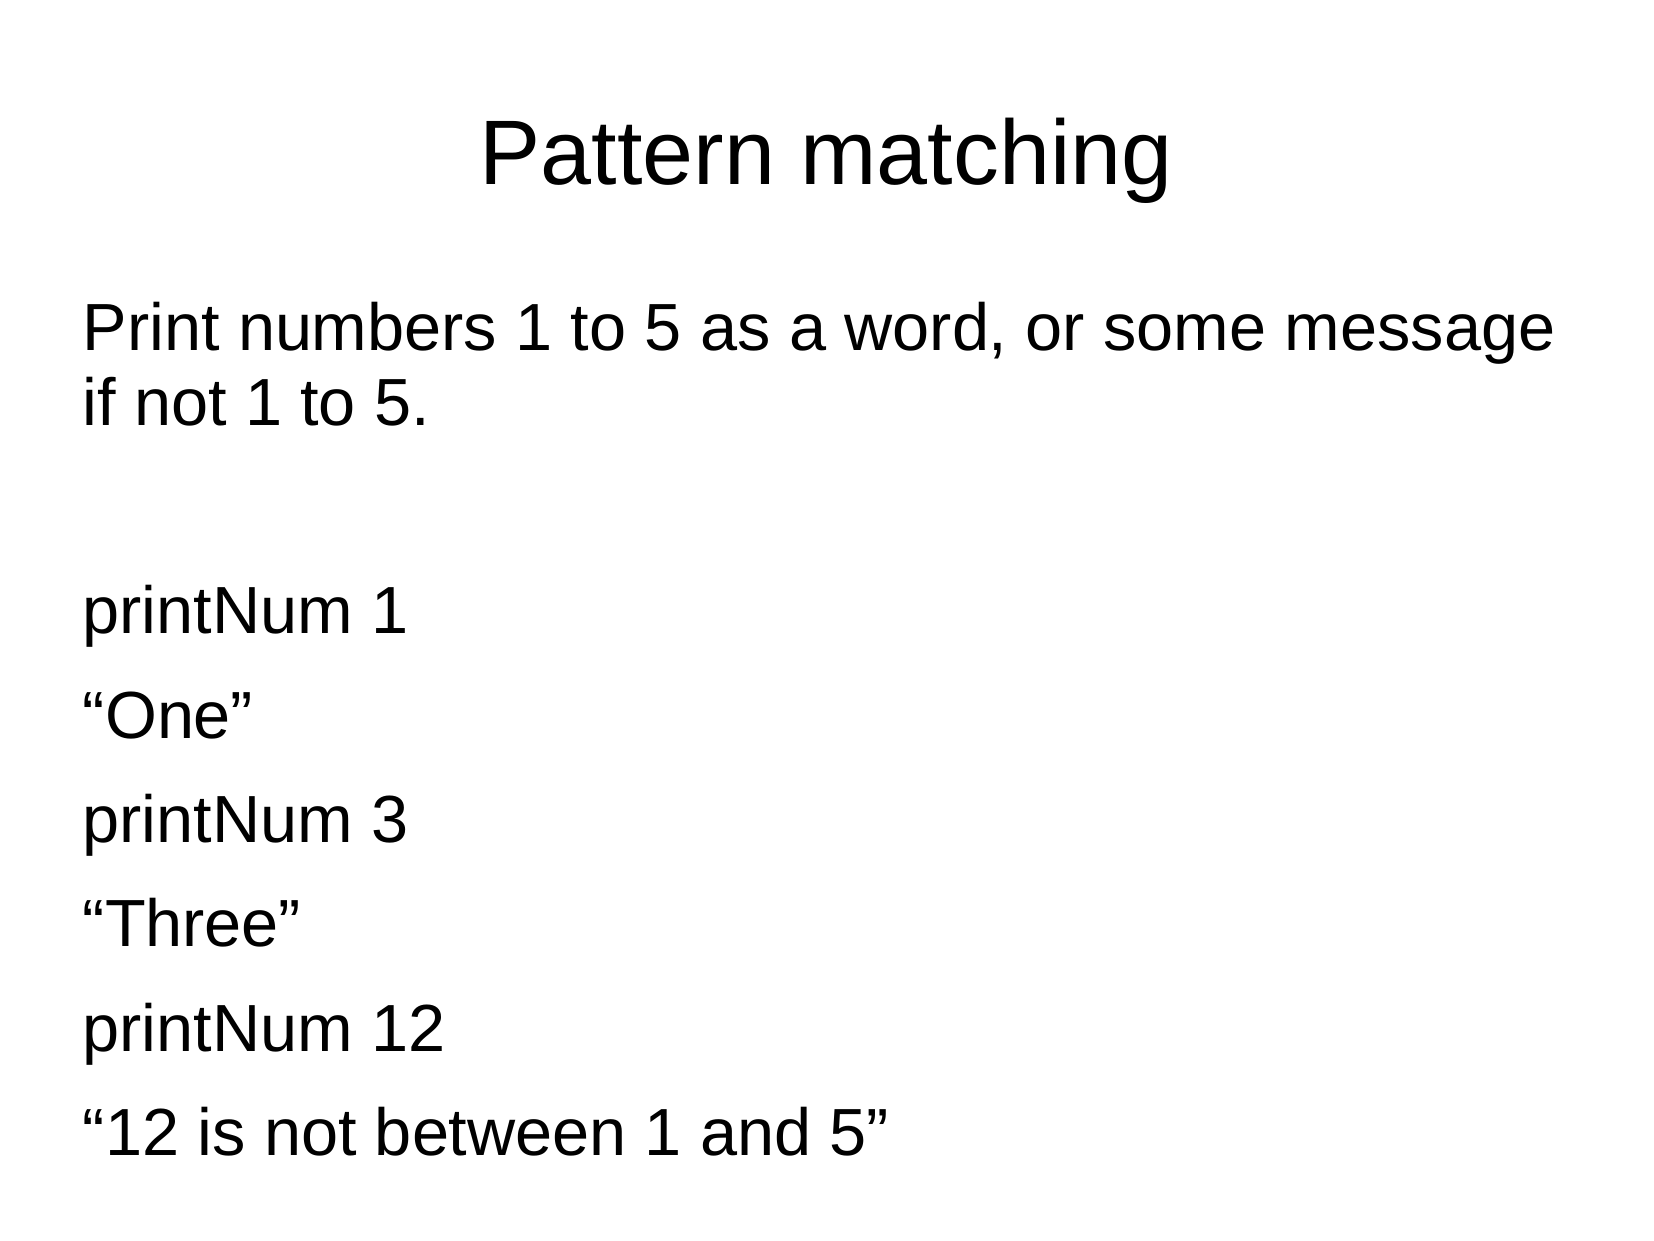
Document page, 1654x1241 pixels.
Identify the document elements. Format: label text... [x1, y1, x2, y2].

title Pattern matching [82, 56, 1571, 250]
list Print numbers 1 to 5 as a word, or some message if not 1 to 5. printNum 1 “One” printNum 3 “Three” printNum 12 “12 is not between 1 and 5” [82, 290, 1571, 1170]
